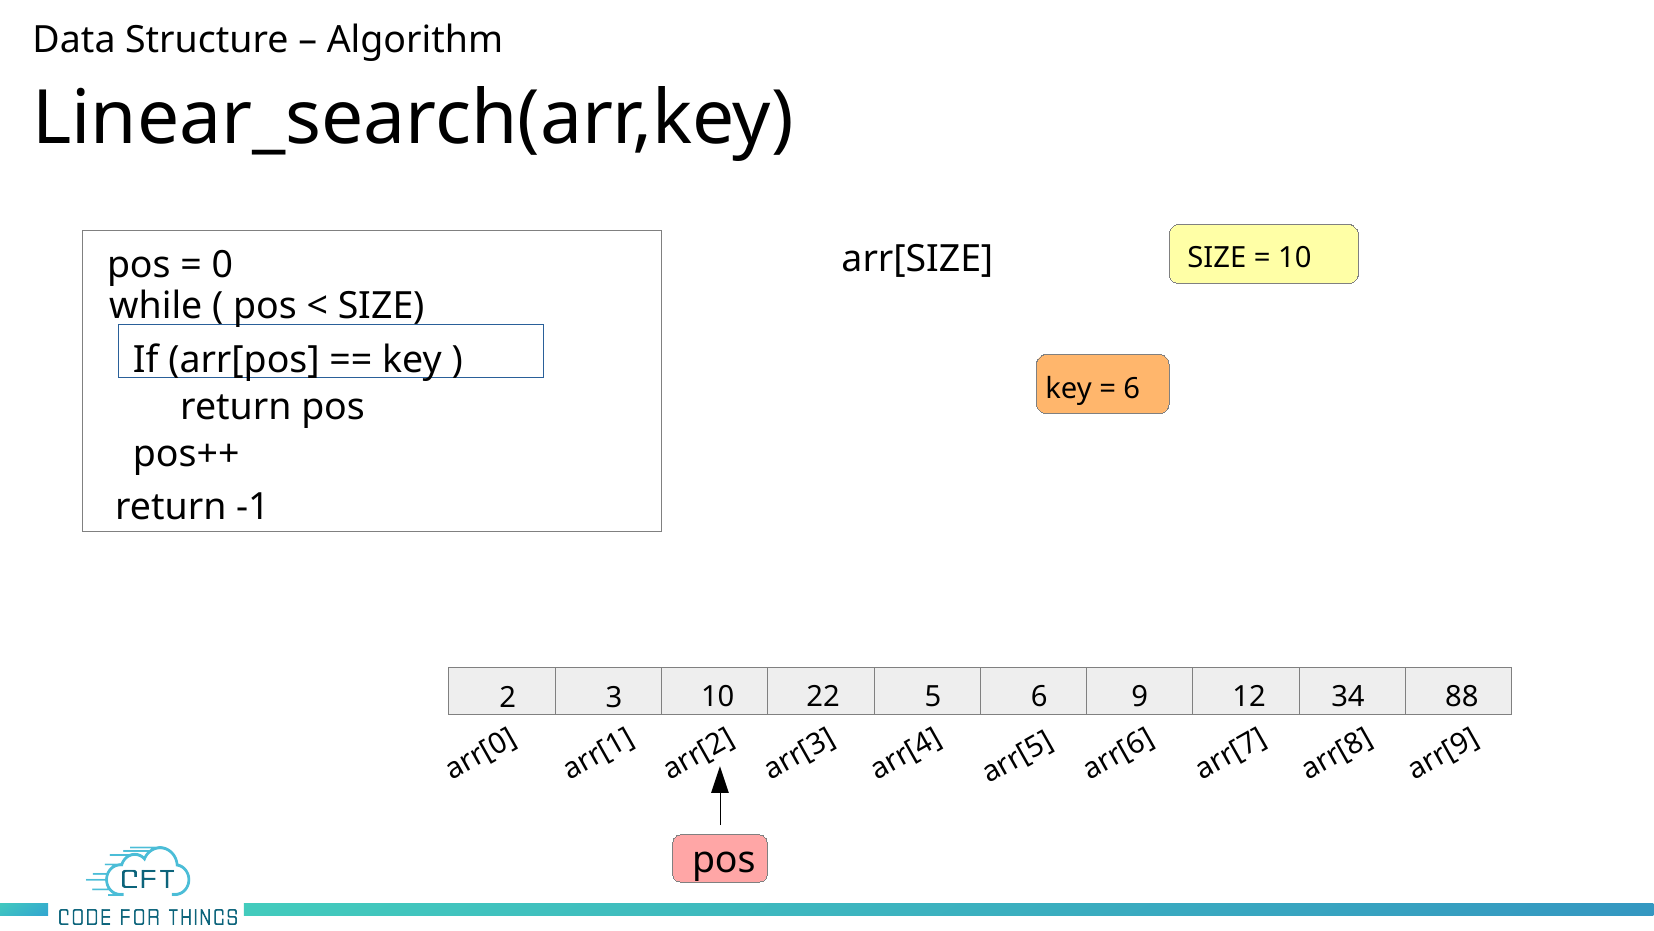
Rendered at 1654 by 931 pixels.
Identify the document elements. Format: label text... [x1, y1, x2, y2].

text_box arr[9] [1382, 697, 1524, 806]
text_box arr[6] [1063, 690, 1199, 806]
text_box 12 [1217, 667, 1285, 717]
text_box [1384, 667, 1430, 715]
text_box 3 [590, 669, 640, 719]
text_box pos++ [118, 419, 349, 479]
text_box [331, 230, 662, 532]
text_box arr[4] [848, 692, 987, 806]
text_box pos = 0 [82, 230, 331, 289]
text_box return pos [165, 372, 414, 432]
text_box arr[SIZE] [826, 224, 1040, 291]
text_box [1498, 667, 1512, 715]
text_box arr[7] [1172, 696, 1312, 806]
text_box return -1 [100, 472, 331, 532]
text_box [958, 667, 1016, 715]
text_box arr[0] [419, 692, 561, 806]
text_box key = 6 [1030, 360, 1176, 410]
picture [59, 846, 237, 925]
text_box 9 [1116, 667, 1165, 717]
text_box 34 [1316, 667, 1384, 717]
text_box while ( pos < SIZE) [94, 271, 485, 331]
text_box arr[8] [1279, 690, 1414, 806]
text_box [1039, 410, 1167, 414]
text_box 22 [791, 667, 859, 717]
text_box [754, 667, 791, 715]
text_box [859, 667, 909, 715]
text_box 10 [686, 667, 754, 717]
text_box arr[3] [738, 705, 880, 806]
title Data Structure – Algorithm Linear_search(arr,key) [32, 12, 1184, 166]
text_box [1285, 667, 1316, 715]
text_box [448, 667, 686, 715]
text_box [672, 835, 677, 882]
text_box 2 [484, 669, 533, 719]
text_box [1037, 354, 1169, 360]
text_box pos [677, 825, 774, 884]
text_box [1169, 224, 1359, 284]
text_box [82, 289, 165, 532]
text_box If (arr[pos] == key ) [118, 324, 544, 384]
text_box 88 [1430, 667, 1498, 717]
text_box 6 [1016, 667, 1065, 717]
text_box 5 [909, 667, 958, 717]
text_box SIZE = 10 [1172, 228, 1353, 278]
text_box arr[5] [957, 694, 1099, 810]
text_box arr[2] [637, 697, 774, 806]
text_box [1065, 667, 1116, 715]
text_box arr[1] [537, 690, 674, 806]
text_box [1165, 667, 1217, 715]
